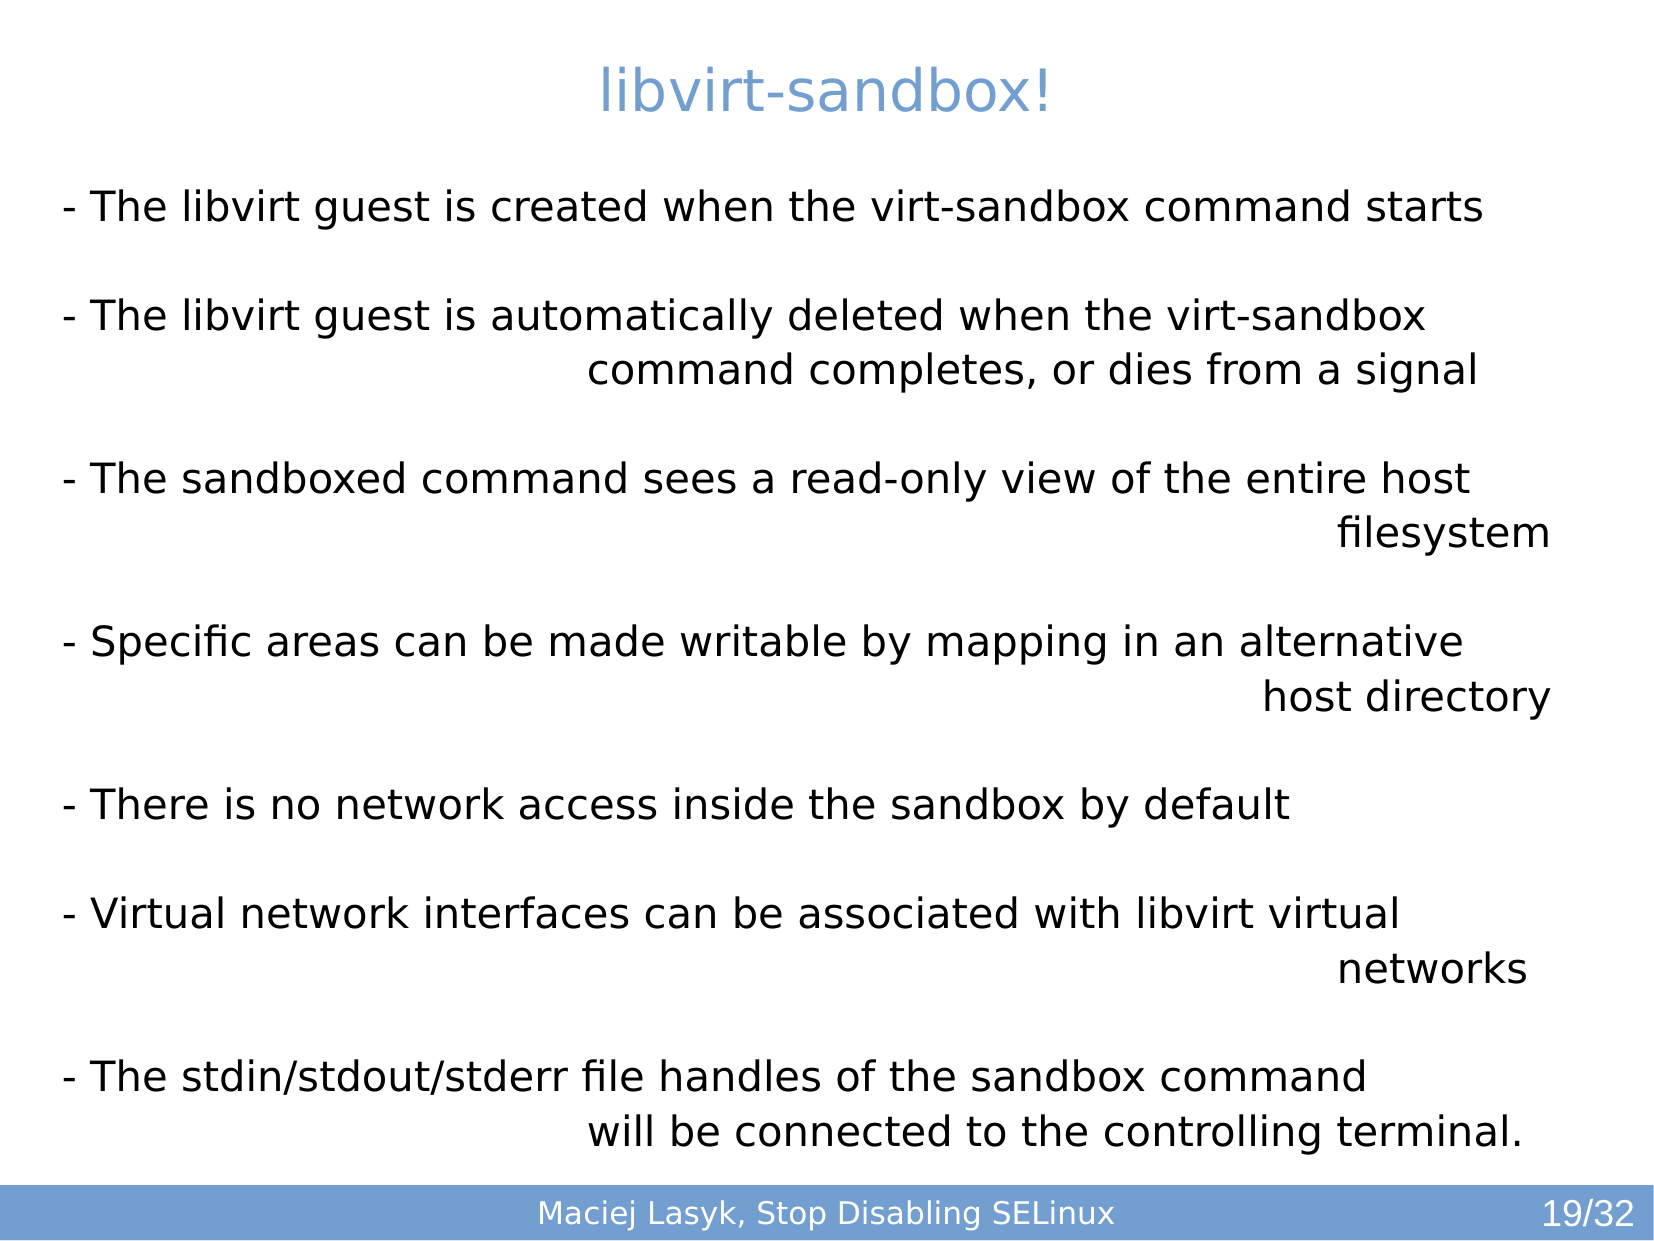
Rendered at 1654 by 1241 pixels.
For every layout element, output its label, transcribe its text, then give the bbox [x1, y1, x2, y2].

text_box libvirt-sandbox! [583, 50, 1070, 133]
text_box - The libvirt guest is created when the virt-sandbox command starts - The libvirt guest is automatically deleted when the virt-sandbox command completes, or dies from a signal - The sandboxed command sees a read-only view of the entire host filesystem - Specific areas can be made writable by mapping in an alternative host directory - There is no network access inside the sandbox by default - Virtual network interfaces can be associated with libvirt virtual networks - The stdin/stdout/stderr file handles of the sandbox command will be connected to the controlling terminal. [47, 175, 1567, 1164]
text_box [1650, 1185, 1654, 1241]
text_box 19/32 [1516, 1185, 1650, 1241]
text_box [0, 1185, 1516, 1241]
text_box Maciej Lasyk, Stop Disabling SELinux [522, 1188, 1132, 1240]
